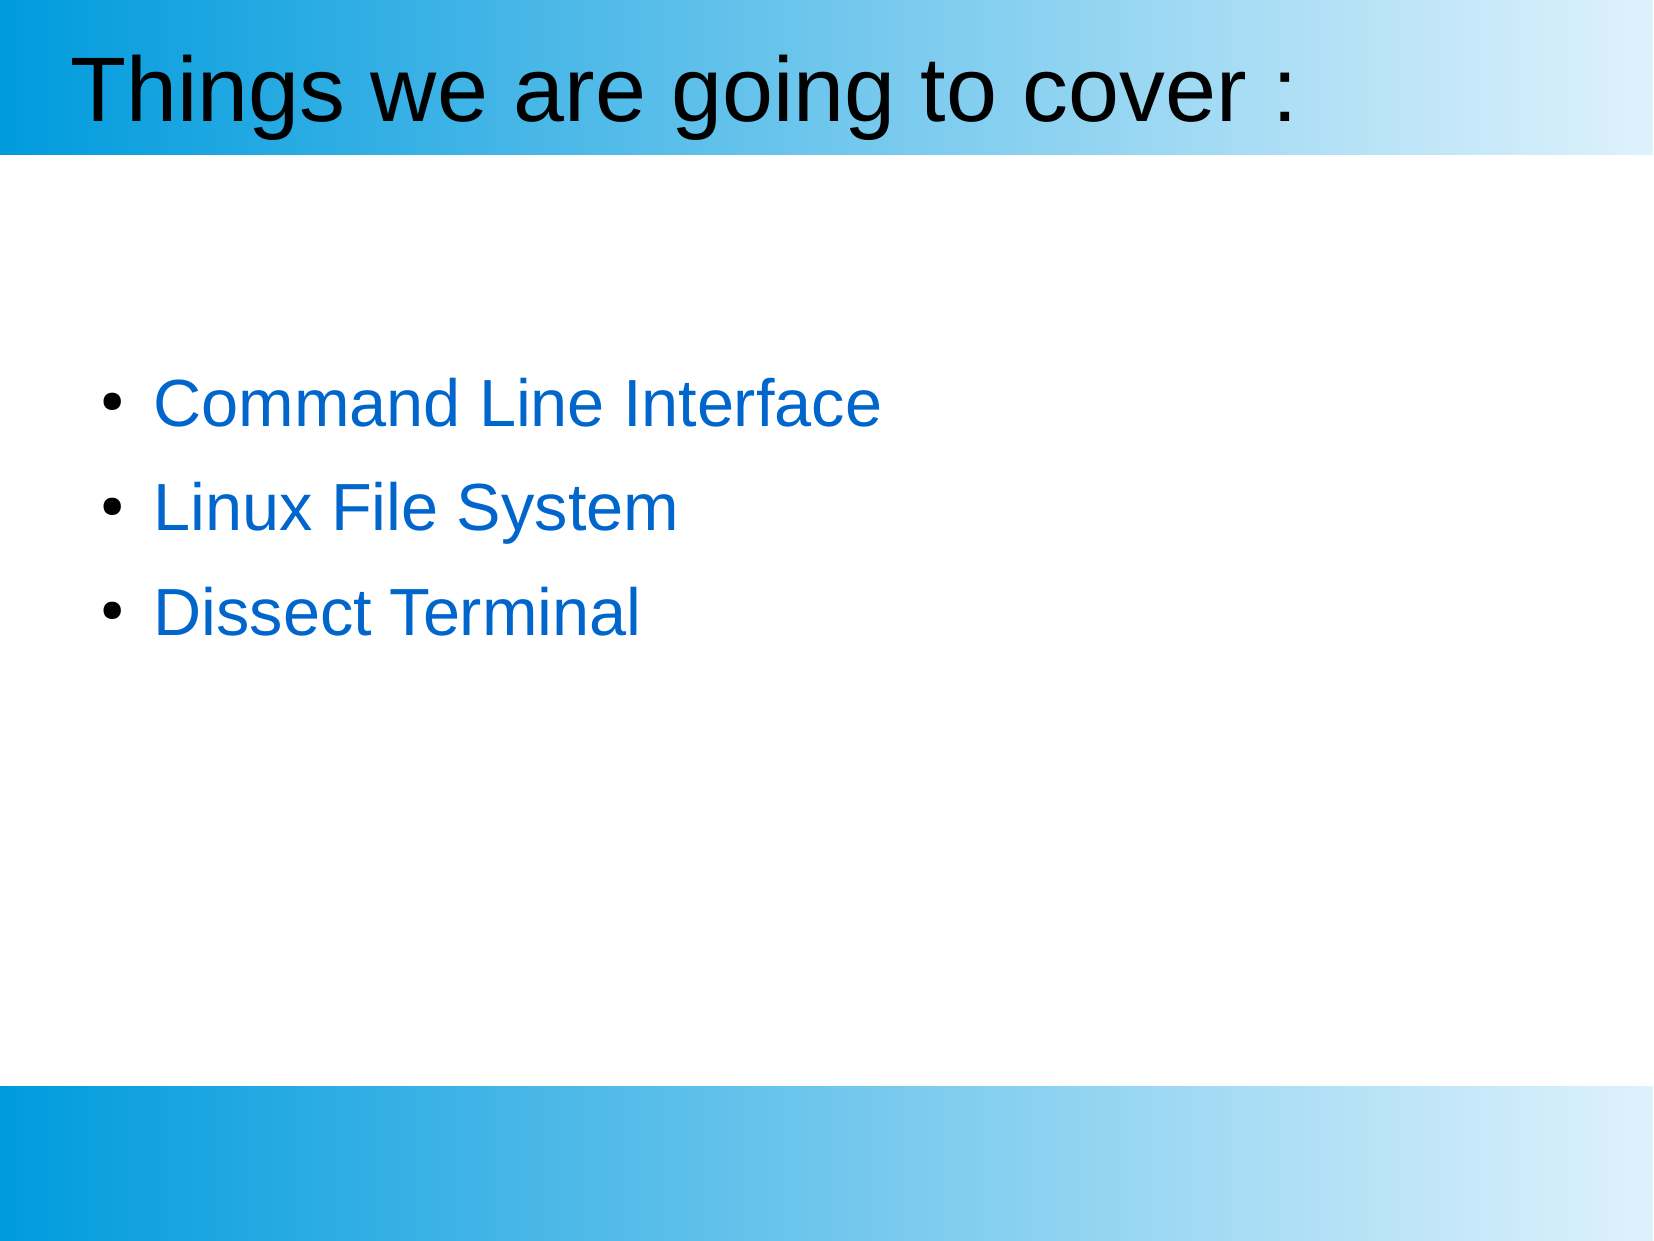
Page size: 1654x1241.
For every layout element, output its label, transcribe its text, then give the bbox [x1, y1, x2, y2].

list Command Line Interface Linux File System Dissect Terminal [82, 366, 1571, 1086]
title Things we are going to cover : [0, 37, 1430, 142]
